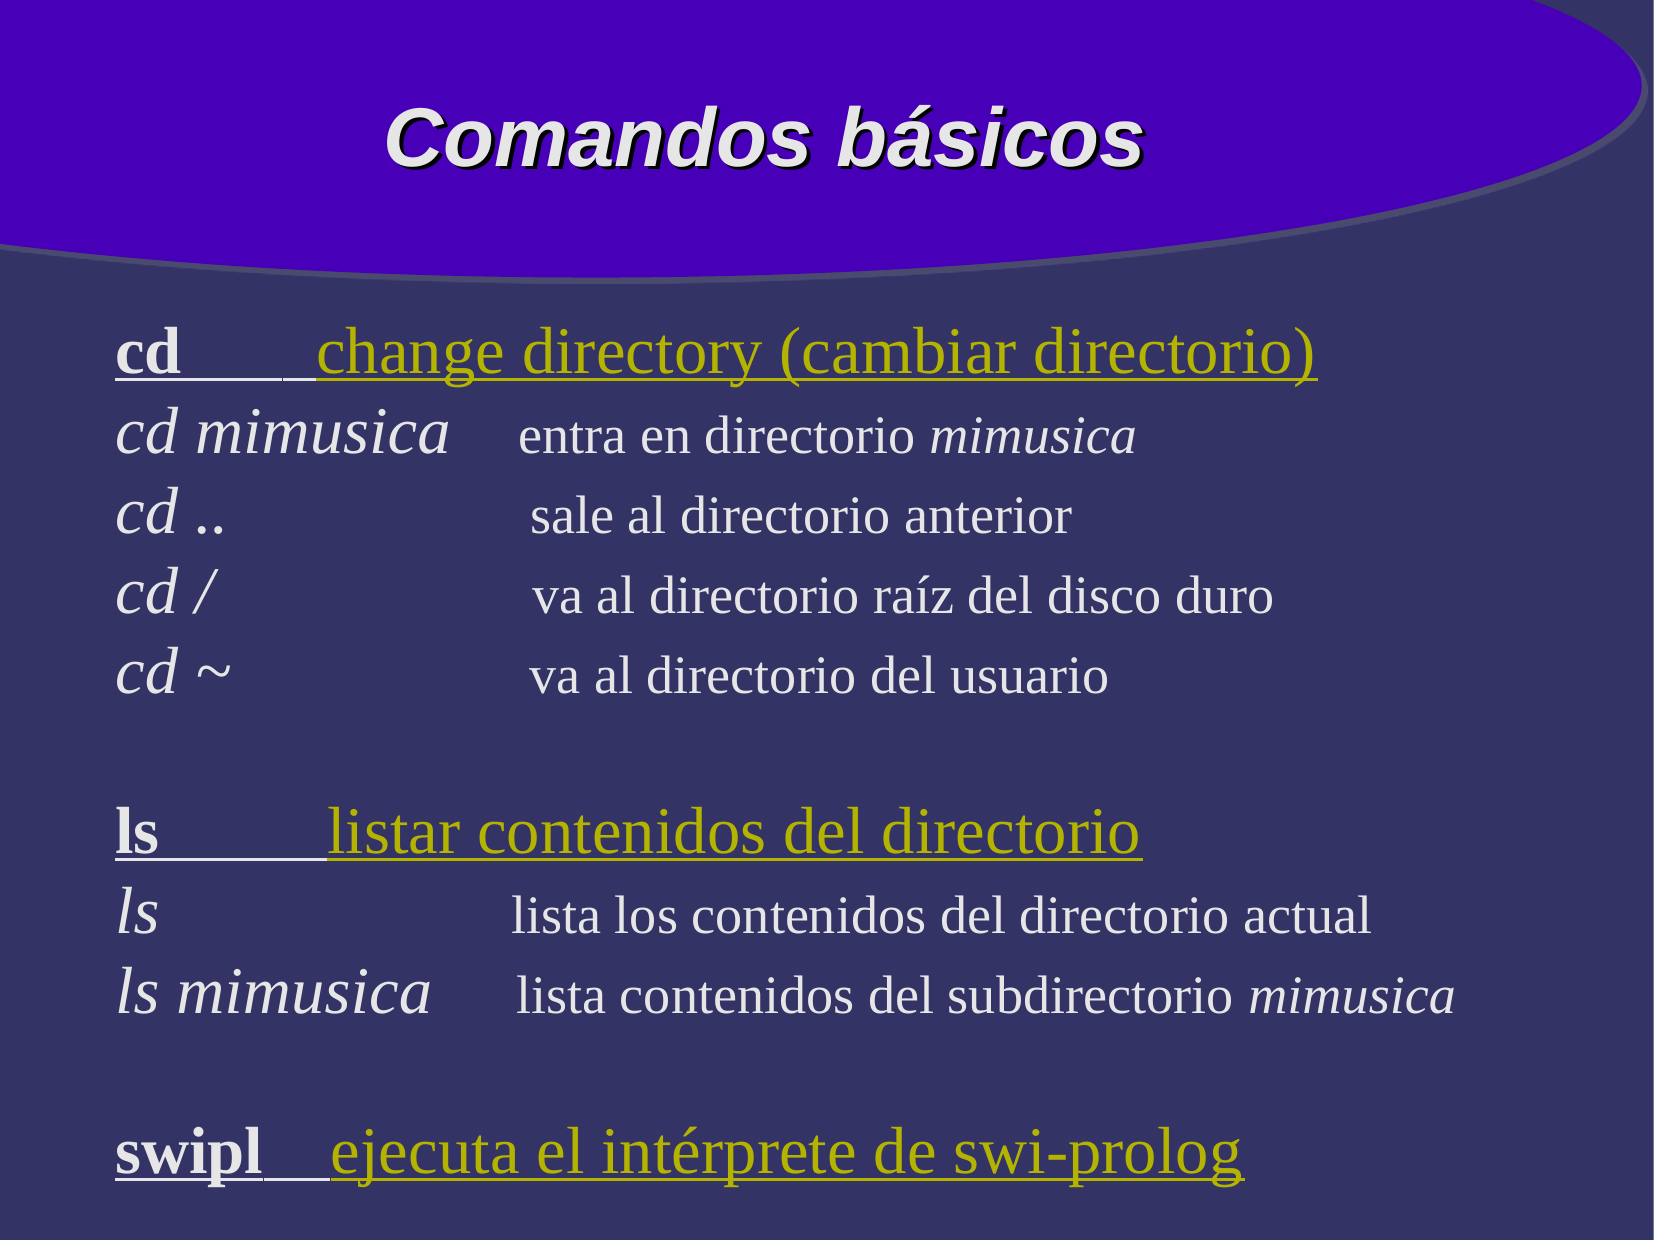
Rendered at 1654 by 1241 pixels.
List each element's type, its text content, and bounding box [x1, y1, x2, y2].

title Comandos básicos [59, 29, 1472, 237]
text_box cd change directory (cambiar directorio) cd mimusica entra en directorio mimusica cd .. sale al directorio anterior cd / va al directorio raíz del disco duro cd ~ va al directorio del usuario ls listar contenidos del directorio ls lista los contenidos del directorio actual ls mimusica lista contenidos del subdirectorio mimusica swipl ejecuta el intérprete de swi-prolog [115, 307, 1506, 1188]
